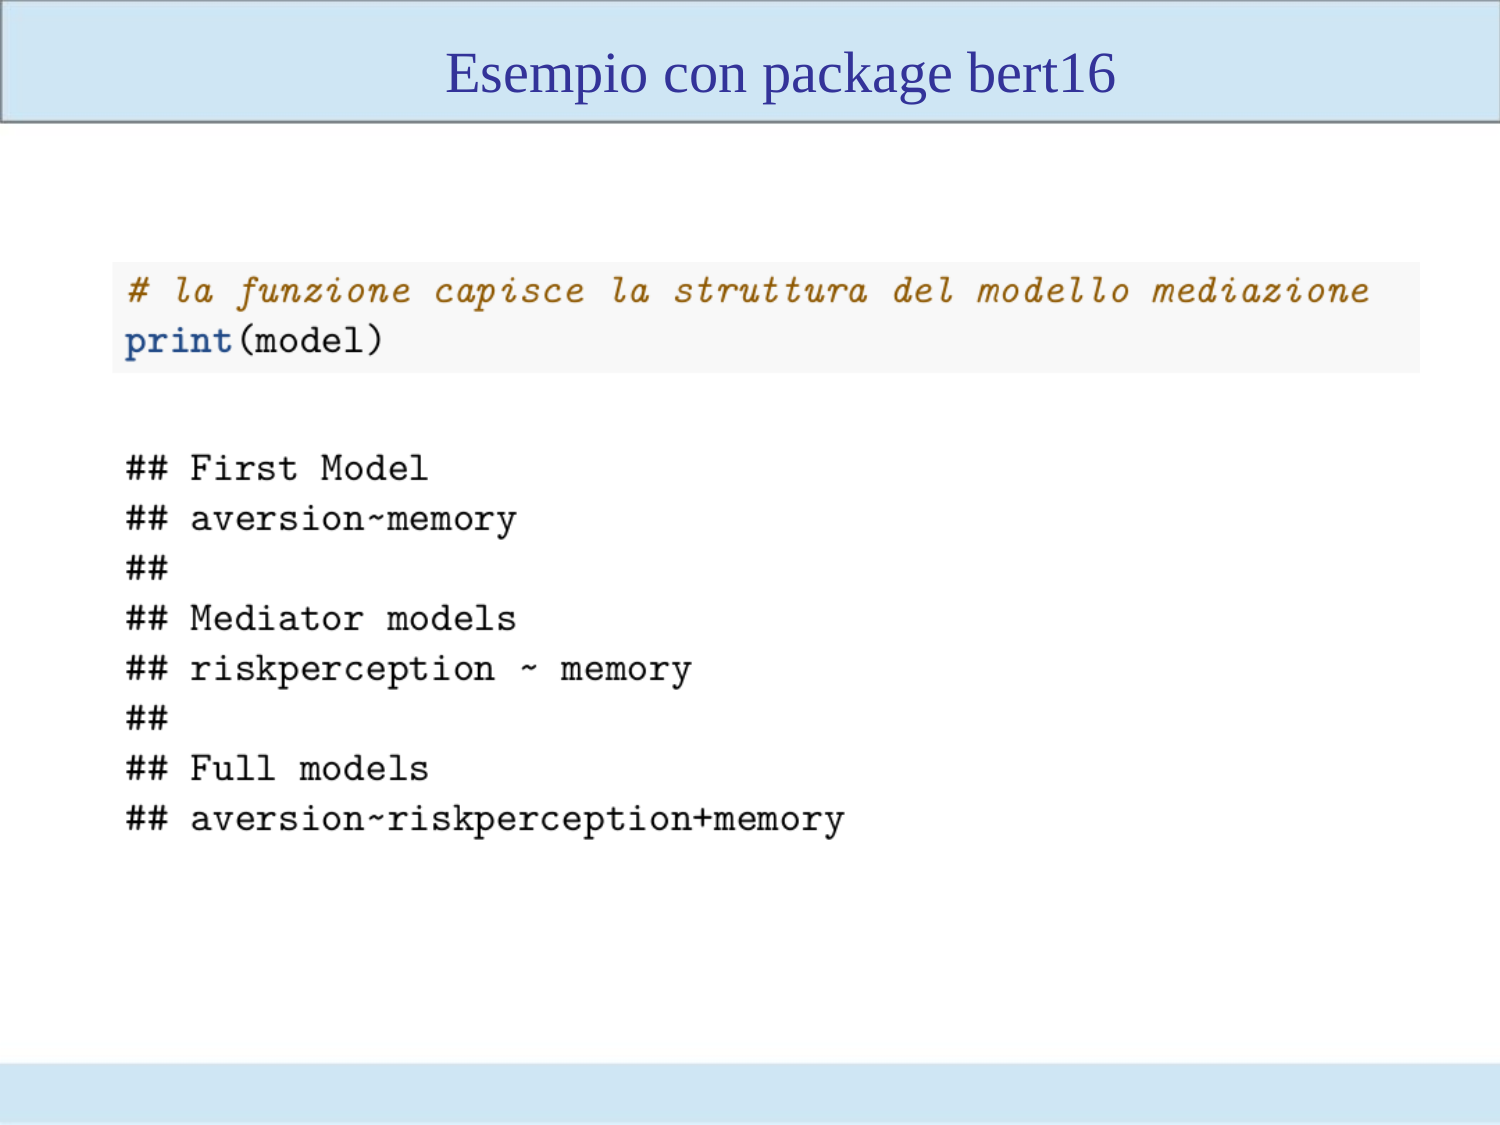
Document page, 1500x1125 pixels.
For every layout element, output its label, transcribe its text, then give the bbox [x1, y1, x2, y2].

title Esempio con package bert16 [249, 21, 1313, 117]
picture [0, 0, 1500, 1125]
